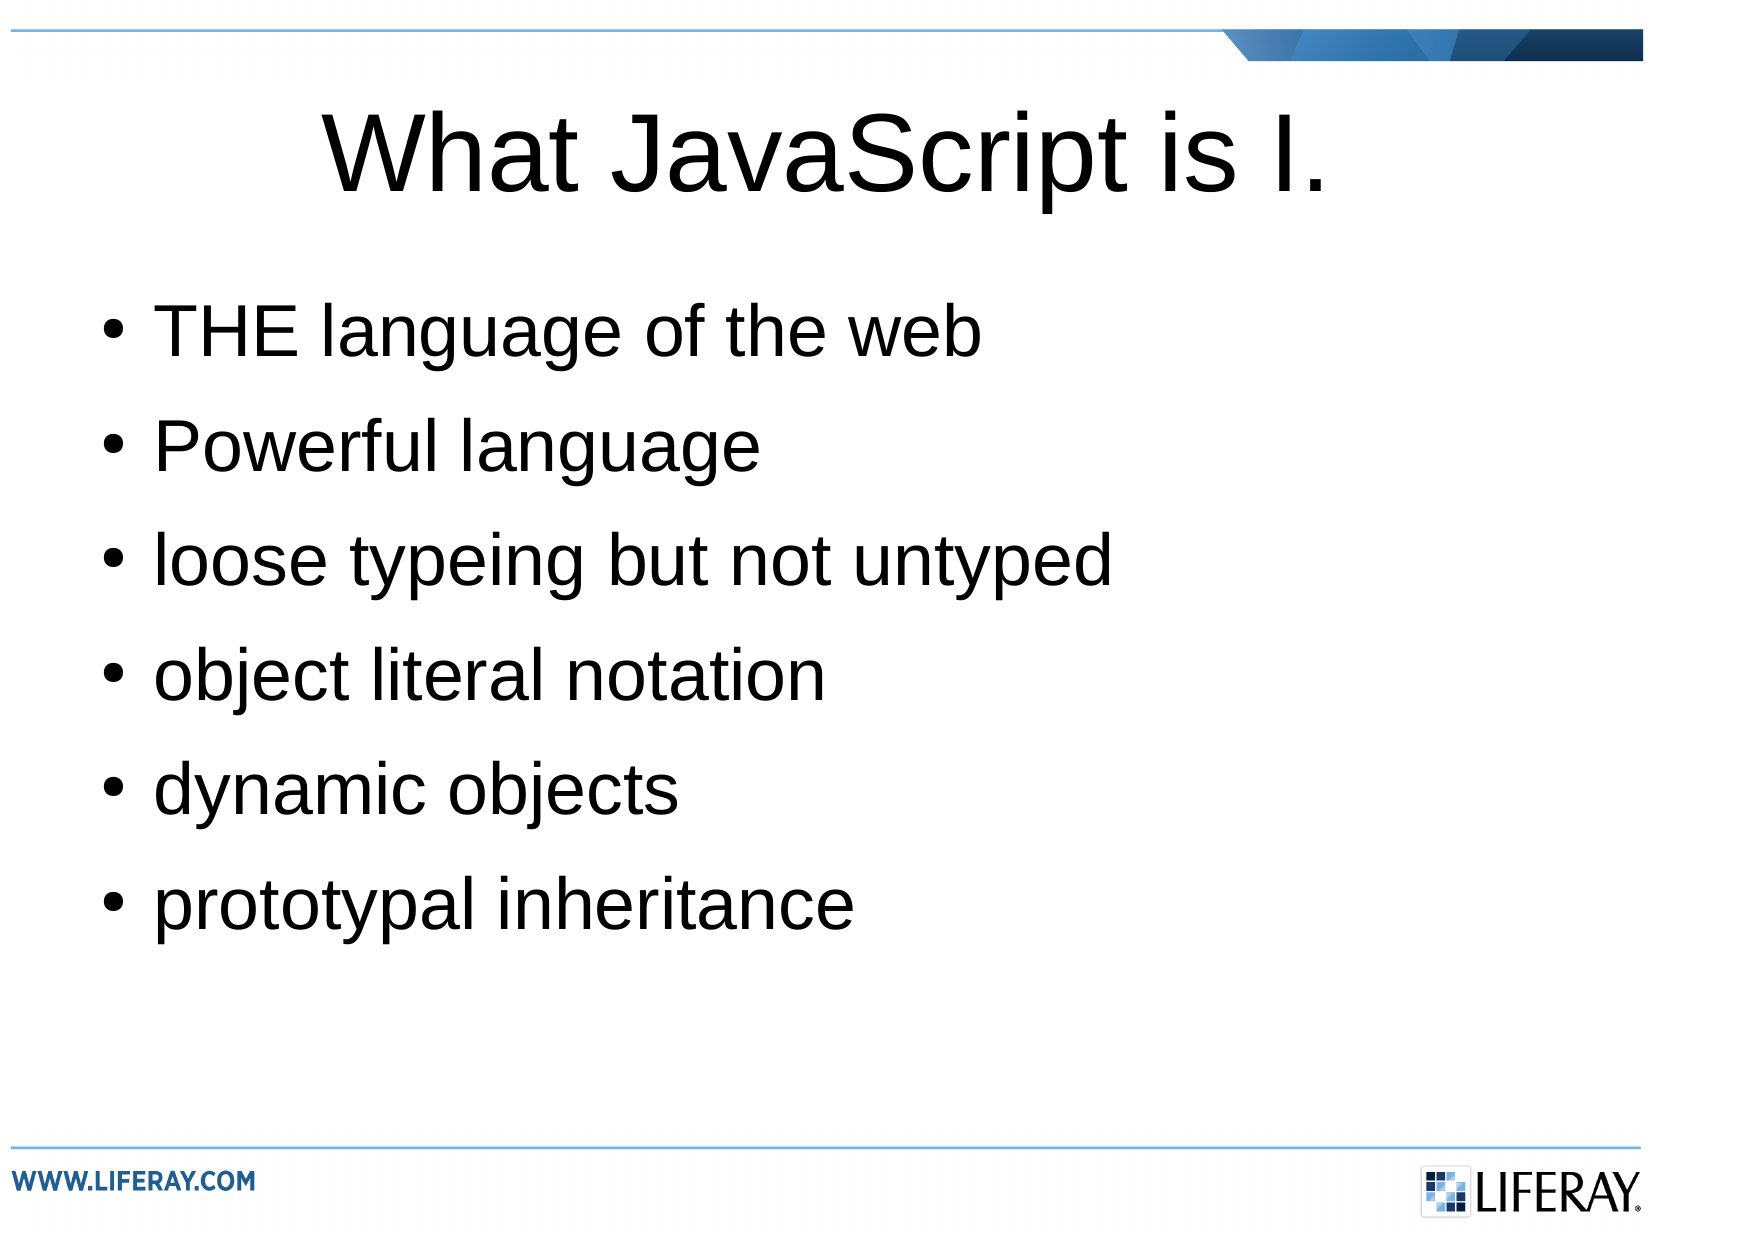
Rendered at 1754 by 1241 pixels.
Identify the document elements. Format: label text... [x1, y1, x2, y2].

picture [11, 0, 1644, 84]
picture [9, 1124, 1642, 1234]
title What JavaScript is I. [82, 49, 1571, 257]
list THE language of the web Powerful language loose typeing but not untyped object literal notation dynamic objects prototypal inheritance [82, 290, 1571, 1010]
